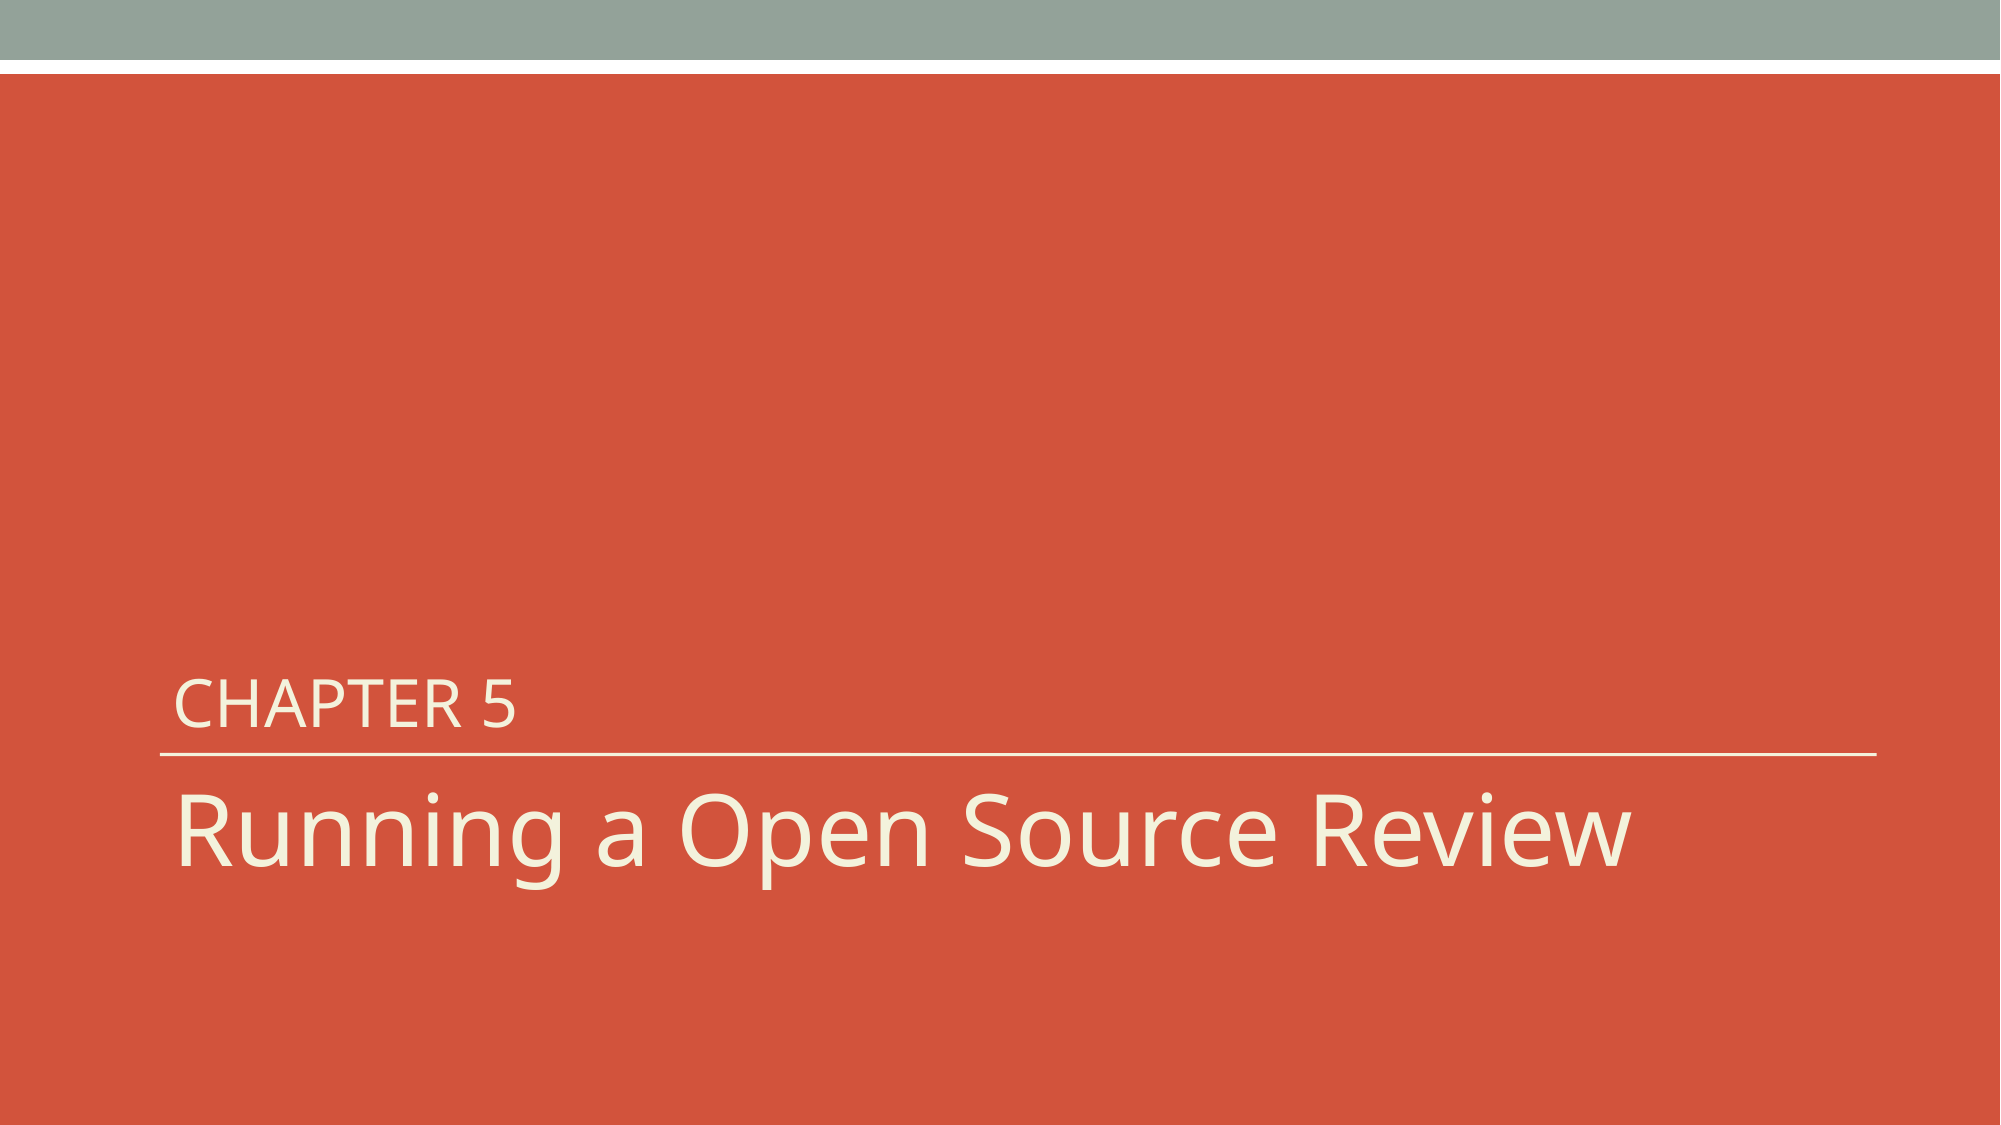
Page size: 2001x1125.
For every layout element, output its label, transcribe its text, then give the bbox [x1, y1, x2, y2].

text_box CHAPTER 5 [158, 388, 1858, 748]
text_box Running a Open Source Review [158, 759, 1858, 1005]
